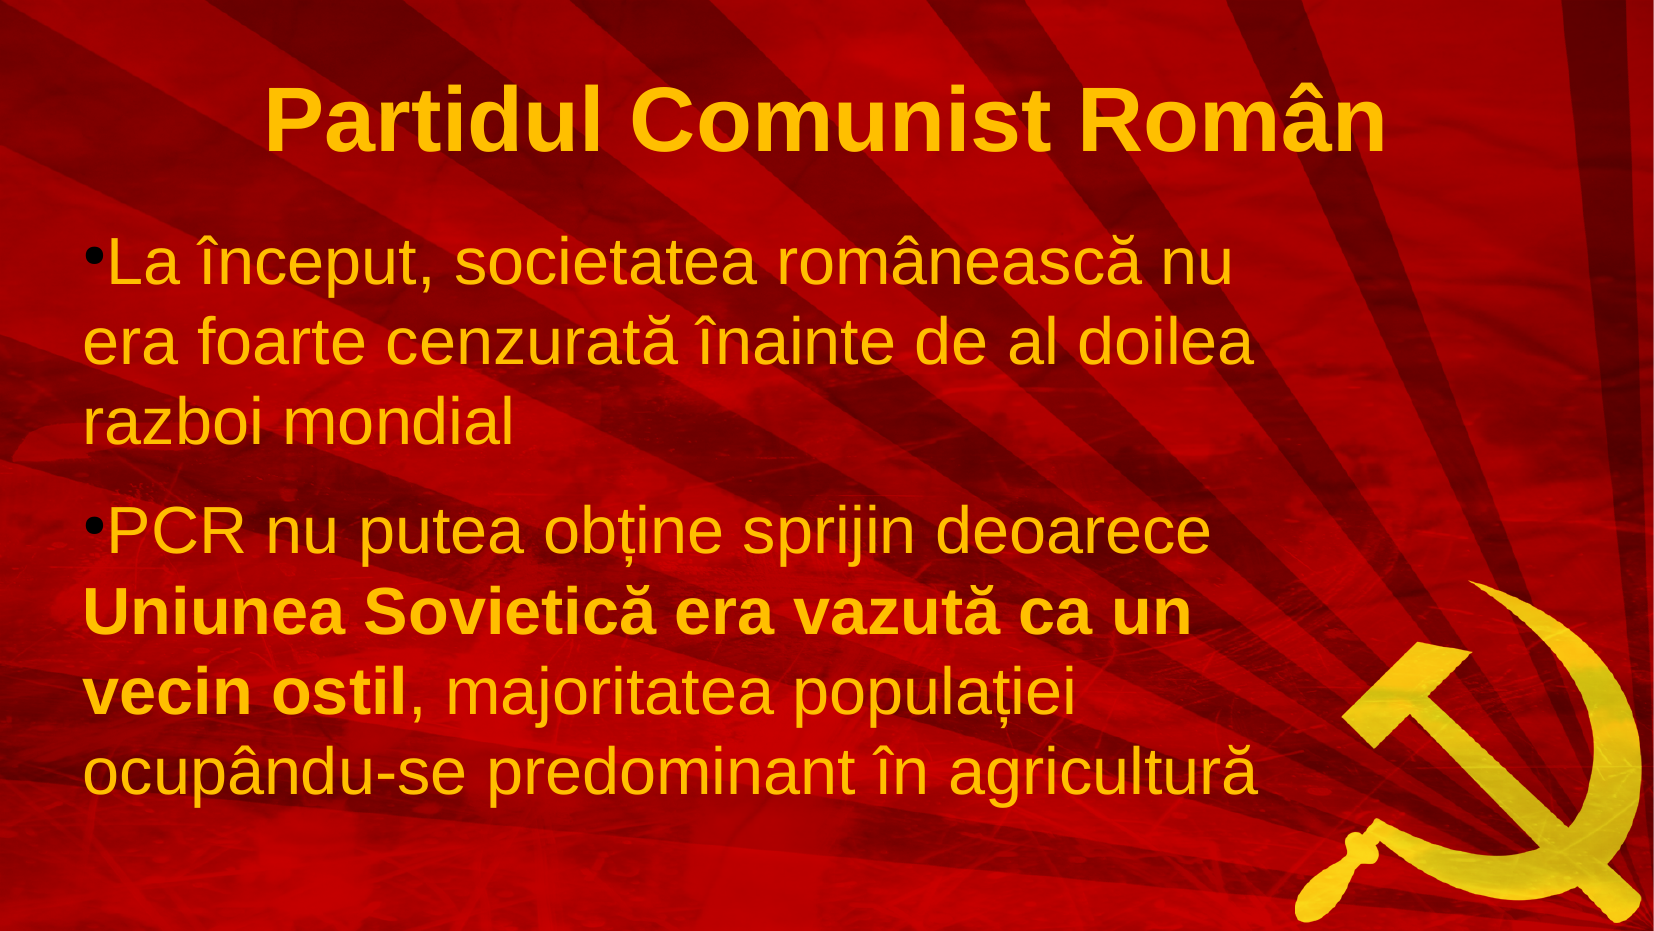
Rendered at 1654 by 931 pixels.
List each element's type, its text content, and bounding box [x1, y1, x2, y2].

title Partidul Comunist Român [82, 37, 1571, 193]
list La început, societatea românească nu era foarte cenzurată înainte de al doilea razboi mondial PCR nu putea obține sprijin deoarece Uniunea Sovietică era vazută ca un vecin ostil, majoritatea populației ocupându-se predominant în agricultură [82, 217, 1294, 894]
picture [0, 0, 1654, 931]
